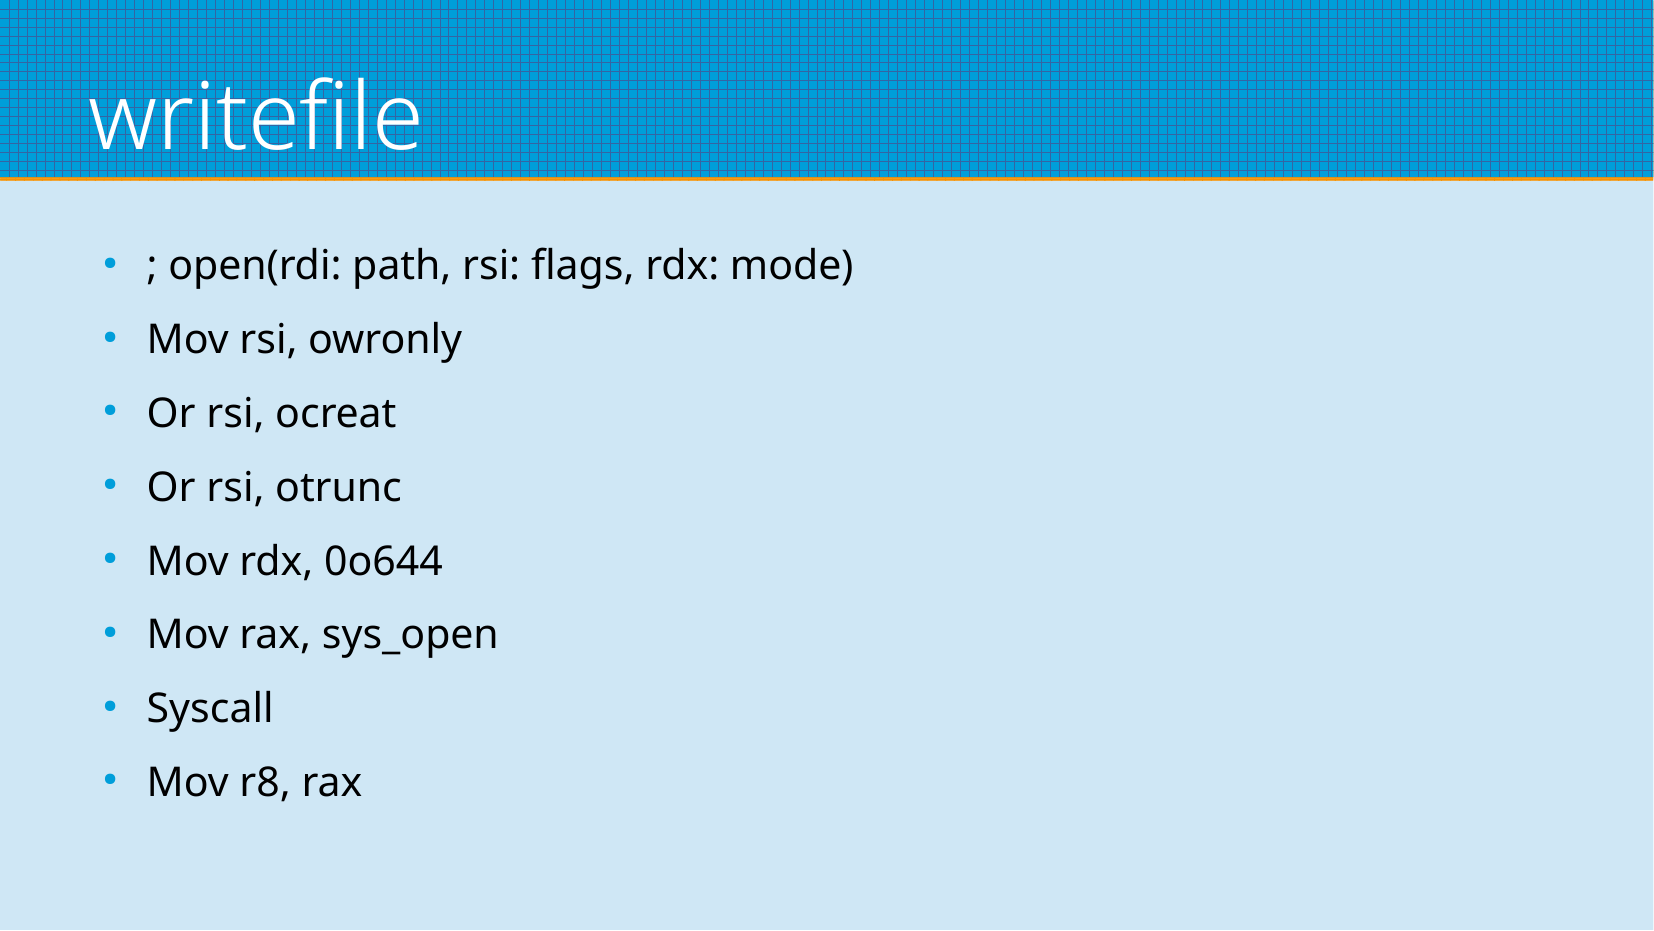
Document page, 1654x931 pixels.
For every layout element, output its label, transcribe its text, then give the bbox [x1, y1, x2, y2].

title writefile [88, 14, 1565, 178]
list ; open(rdi: path, rsi: flags, rdx: mode) Mov rsi, owronly Or rsi, ocreat Or rsi, otrunc Mov rdx, 0o644 Mov rax, sys_open Syscall Mov r8, rax [88, 236, 1565, 813]
